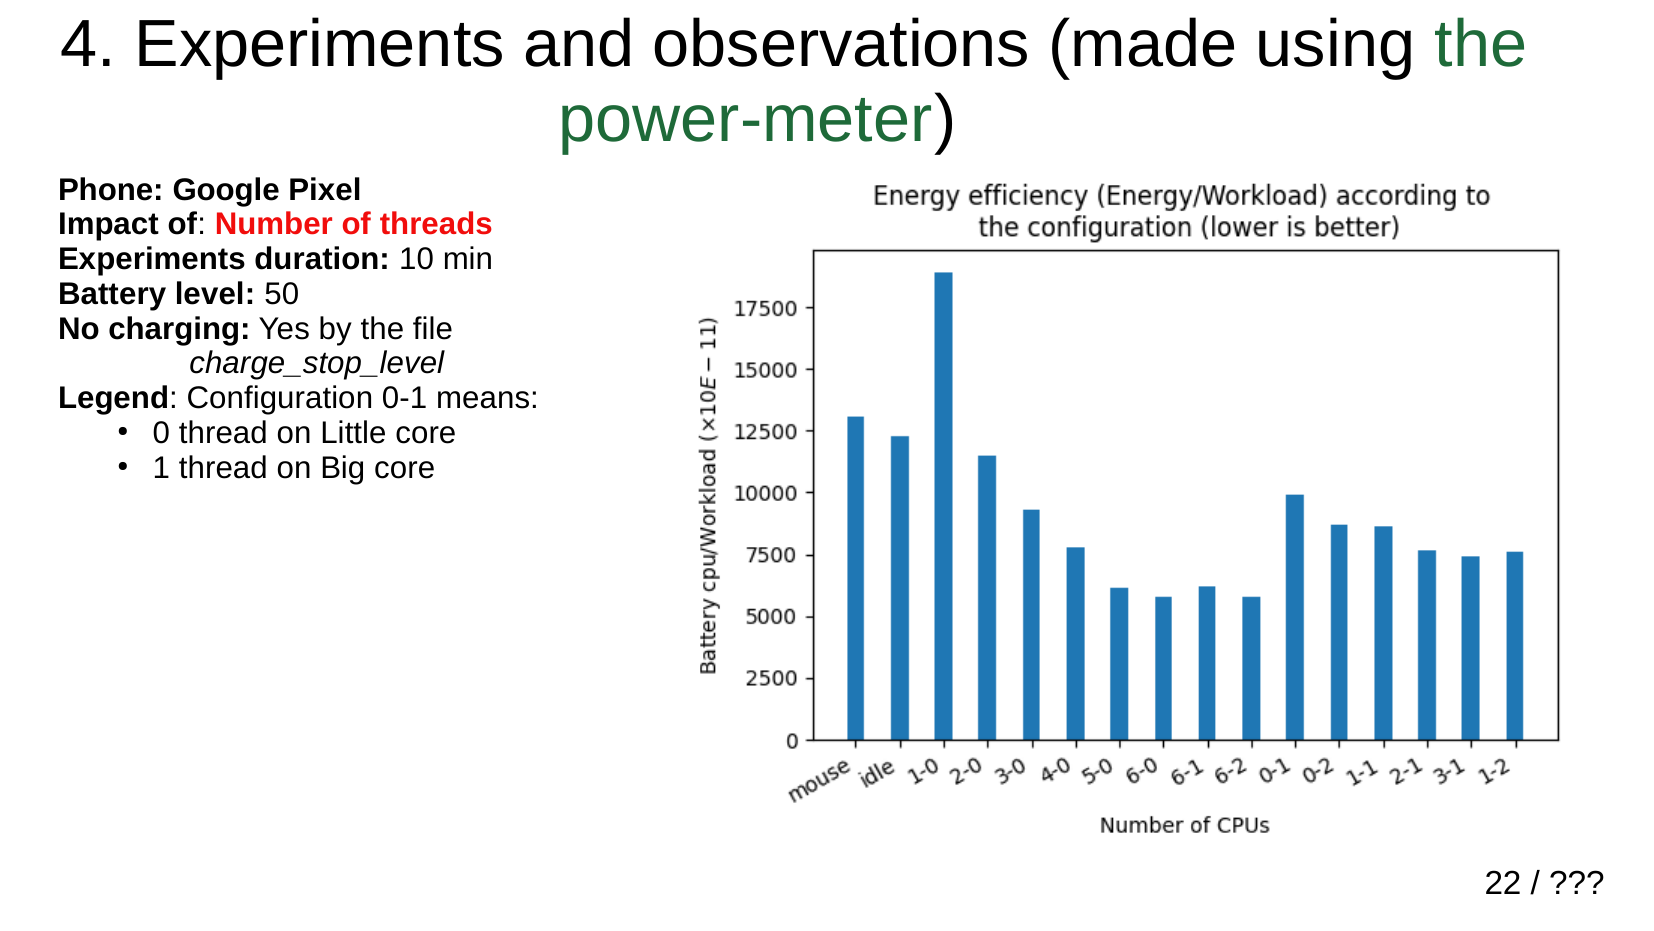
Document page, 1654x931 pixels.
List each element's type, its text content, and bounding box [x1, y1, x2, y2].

picture [693, 163, 1654, 884]
text_box Phone: Google Pixel Impact of: Number of threads Experiments duration: 10 min Battery level: 50 No charging: Yes by the file charge_stop_level Legend: Configuration 0-1 means: 0 thread on Little core 1 thread on Big core [43, 164, 713, 527]
title 4. Experiments and observations (made using the power-meter) [60, 6, 1654, 156]
text_box 22 / ??? [1469, 857, 1654, 928]
